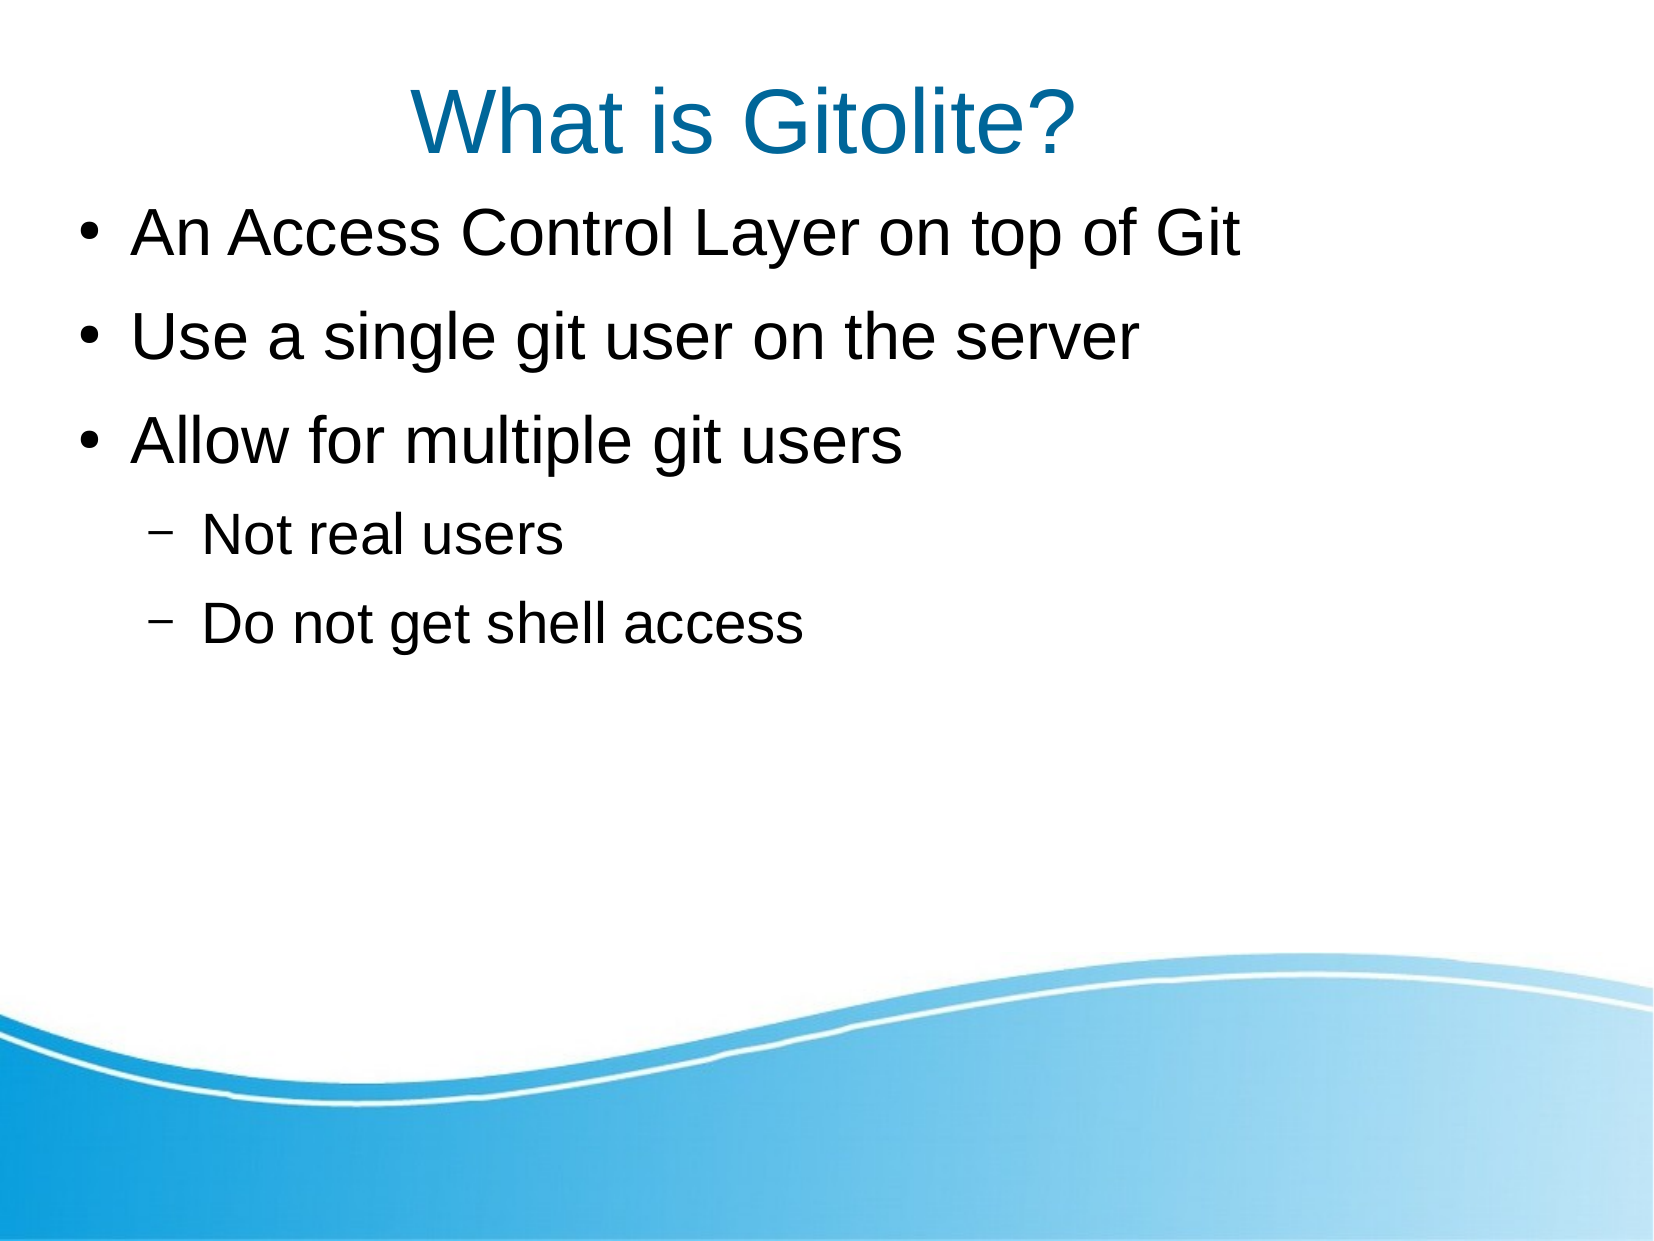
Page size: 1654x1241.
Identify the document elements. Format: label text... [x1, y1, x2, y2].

list An Access Control Layer on top of Git Use a single git user on the server Allow for multiple git users Not real users Do not get shell access [60, 195, 1549, 1036]
title What is Gitolite? [0, 17, 1489, 226]
picture [0, 952, 1654, 1241]
